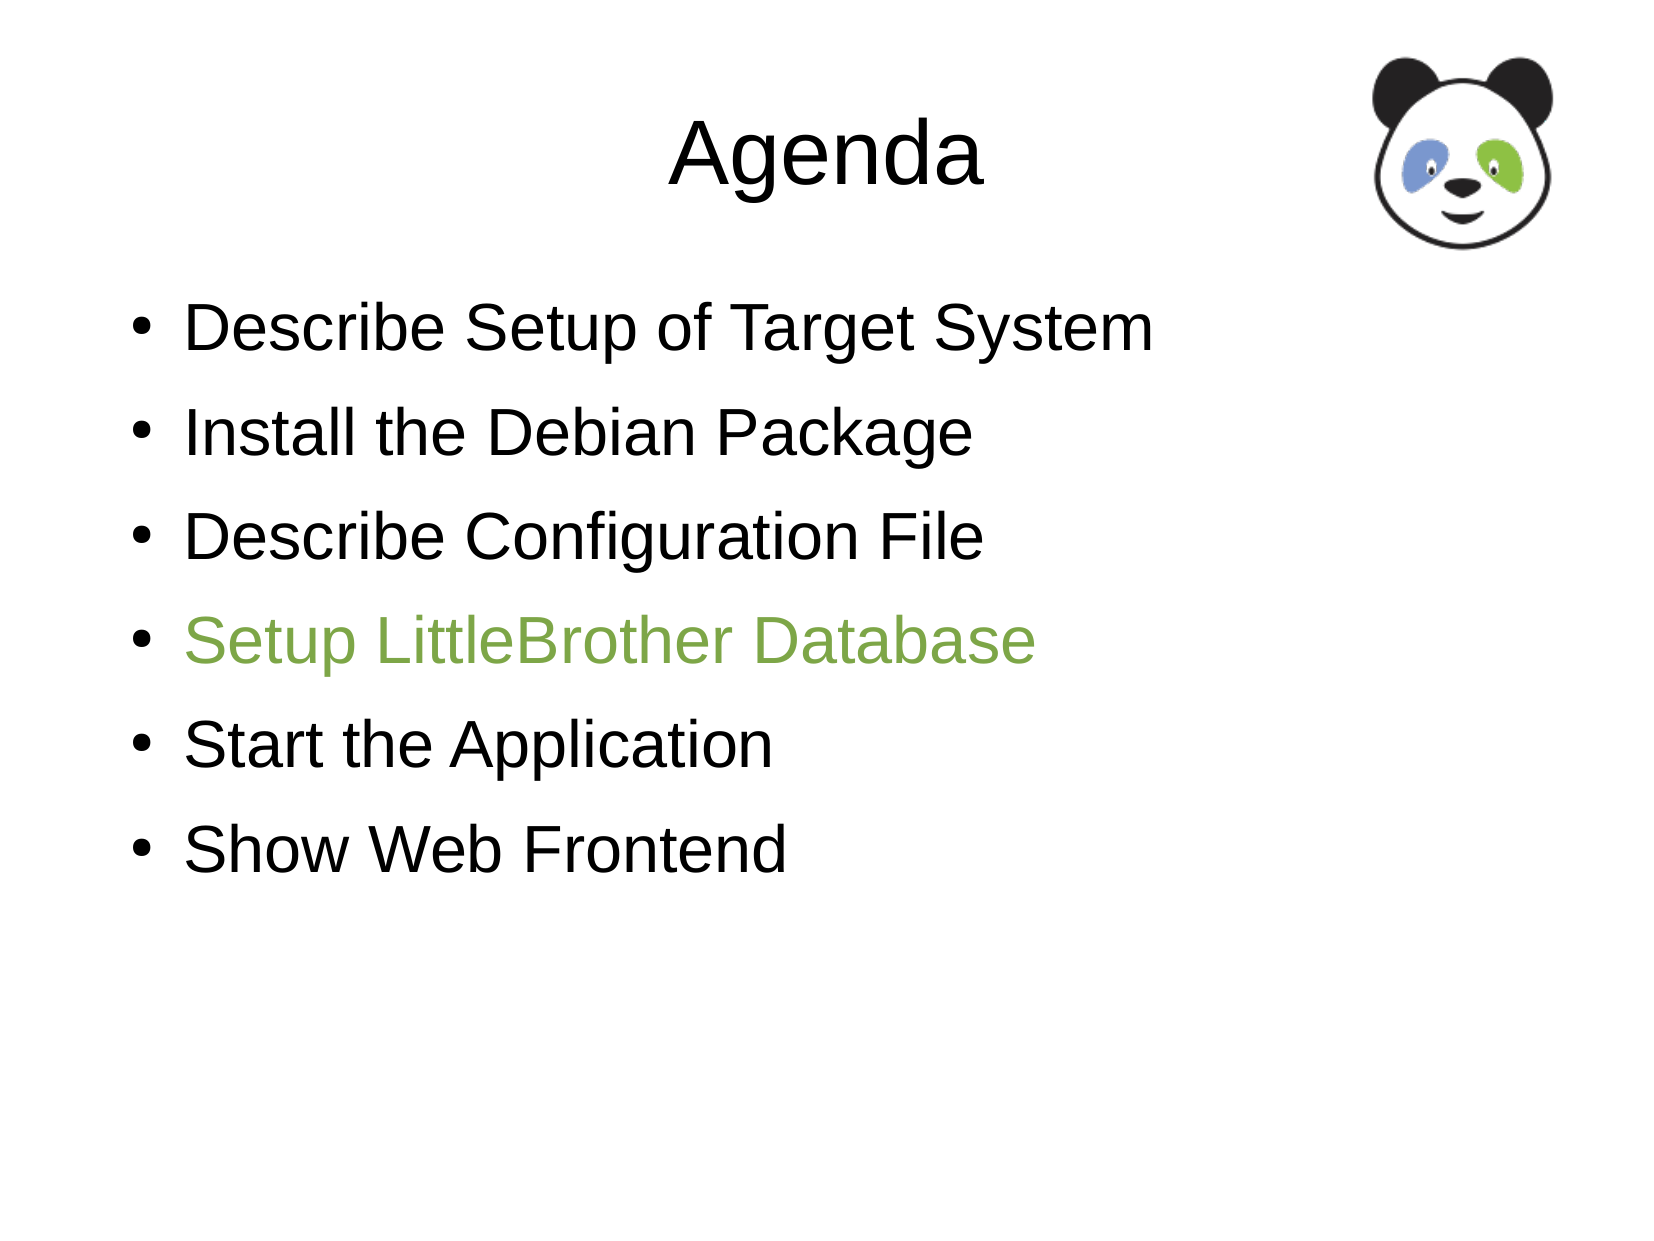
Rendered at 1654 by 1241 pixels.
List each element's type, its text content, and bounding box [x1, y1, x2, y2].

list Describe Setup of Target System Install the Debian Package Describe Configuration File Setup LittleBrother Database Start the Application Show Web Frontend [82, 290, 1571, 1010]
title Agenda [82, 49, 1571, 257]
